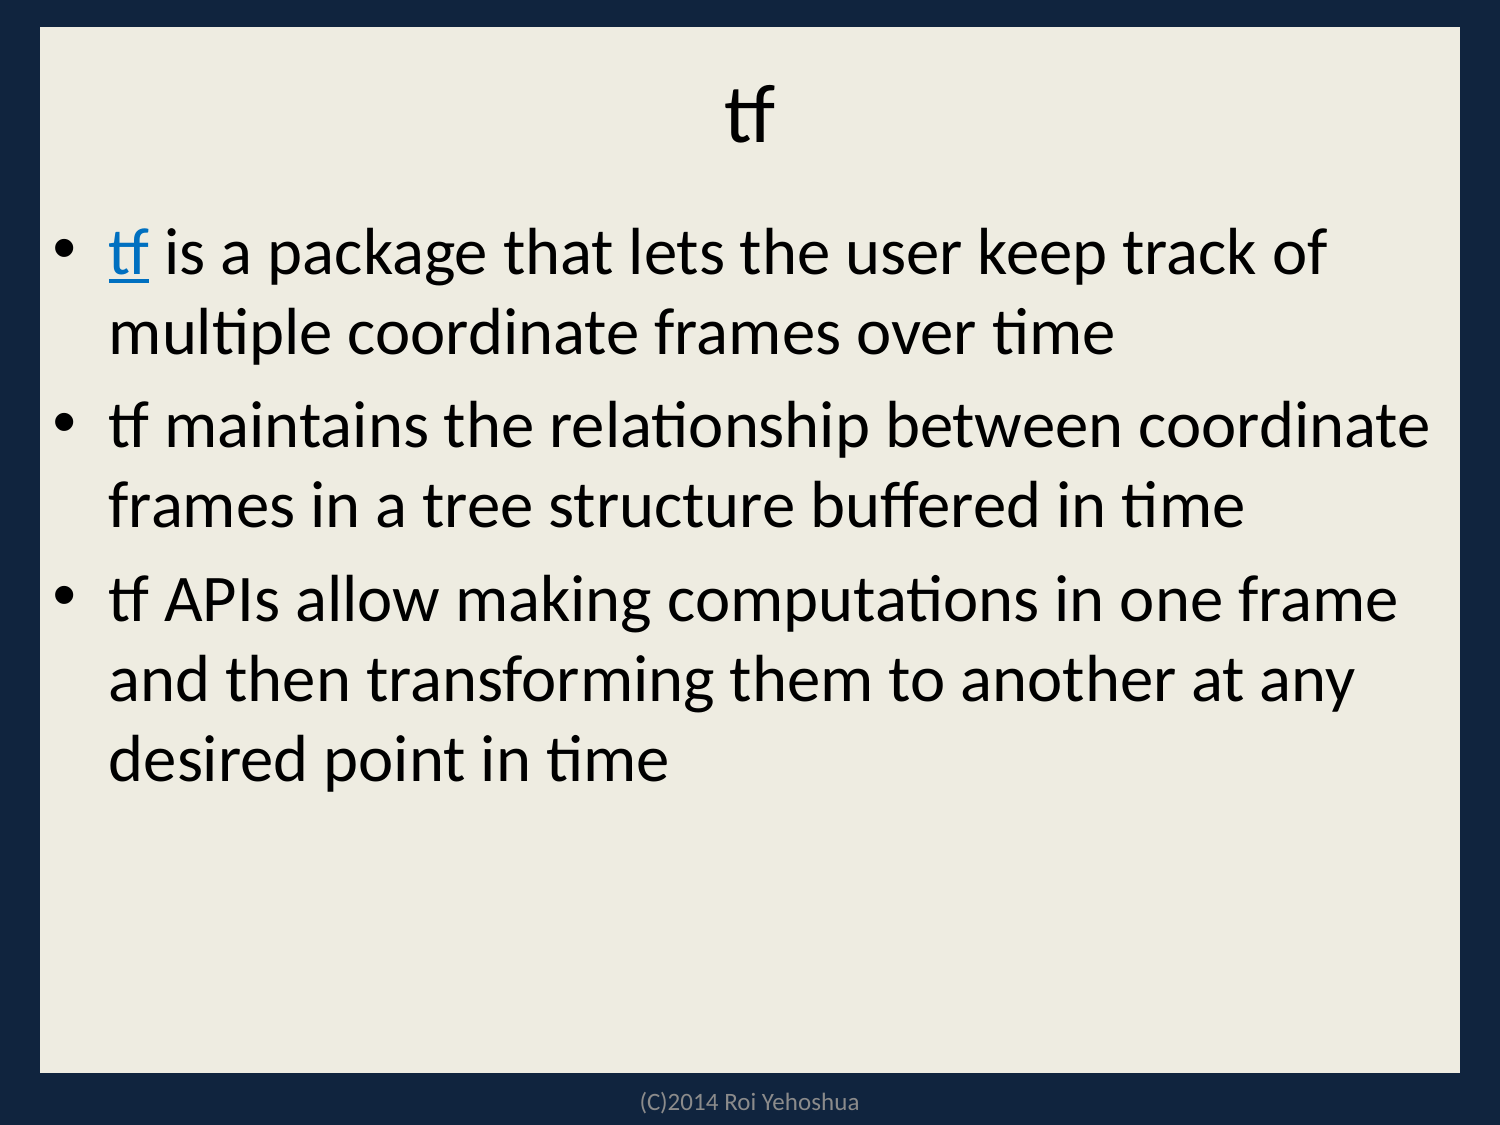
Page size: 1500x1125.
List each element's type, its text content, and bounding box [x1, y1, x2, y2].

footer (C)2014 Roi Yehoshua [512, 1074, 988, 1125]
title tf [37, 31, 1463, 188]
list tf is a package that lets the user keep track of multiple coordinate frames over time tf maintains the relationship between coordinate frames in a tree structure buffered in time tf APIs allow making computations in one frame and then transforming them to another at any desired point in time [37, 200, 1463, 1080]
